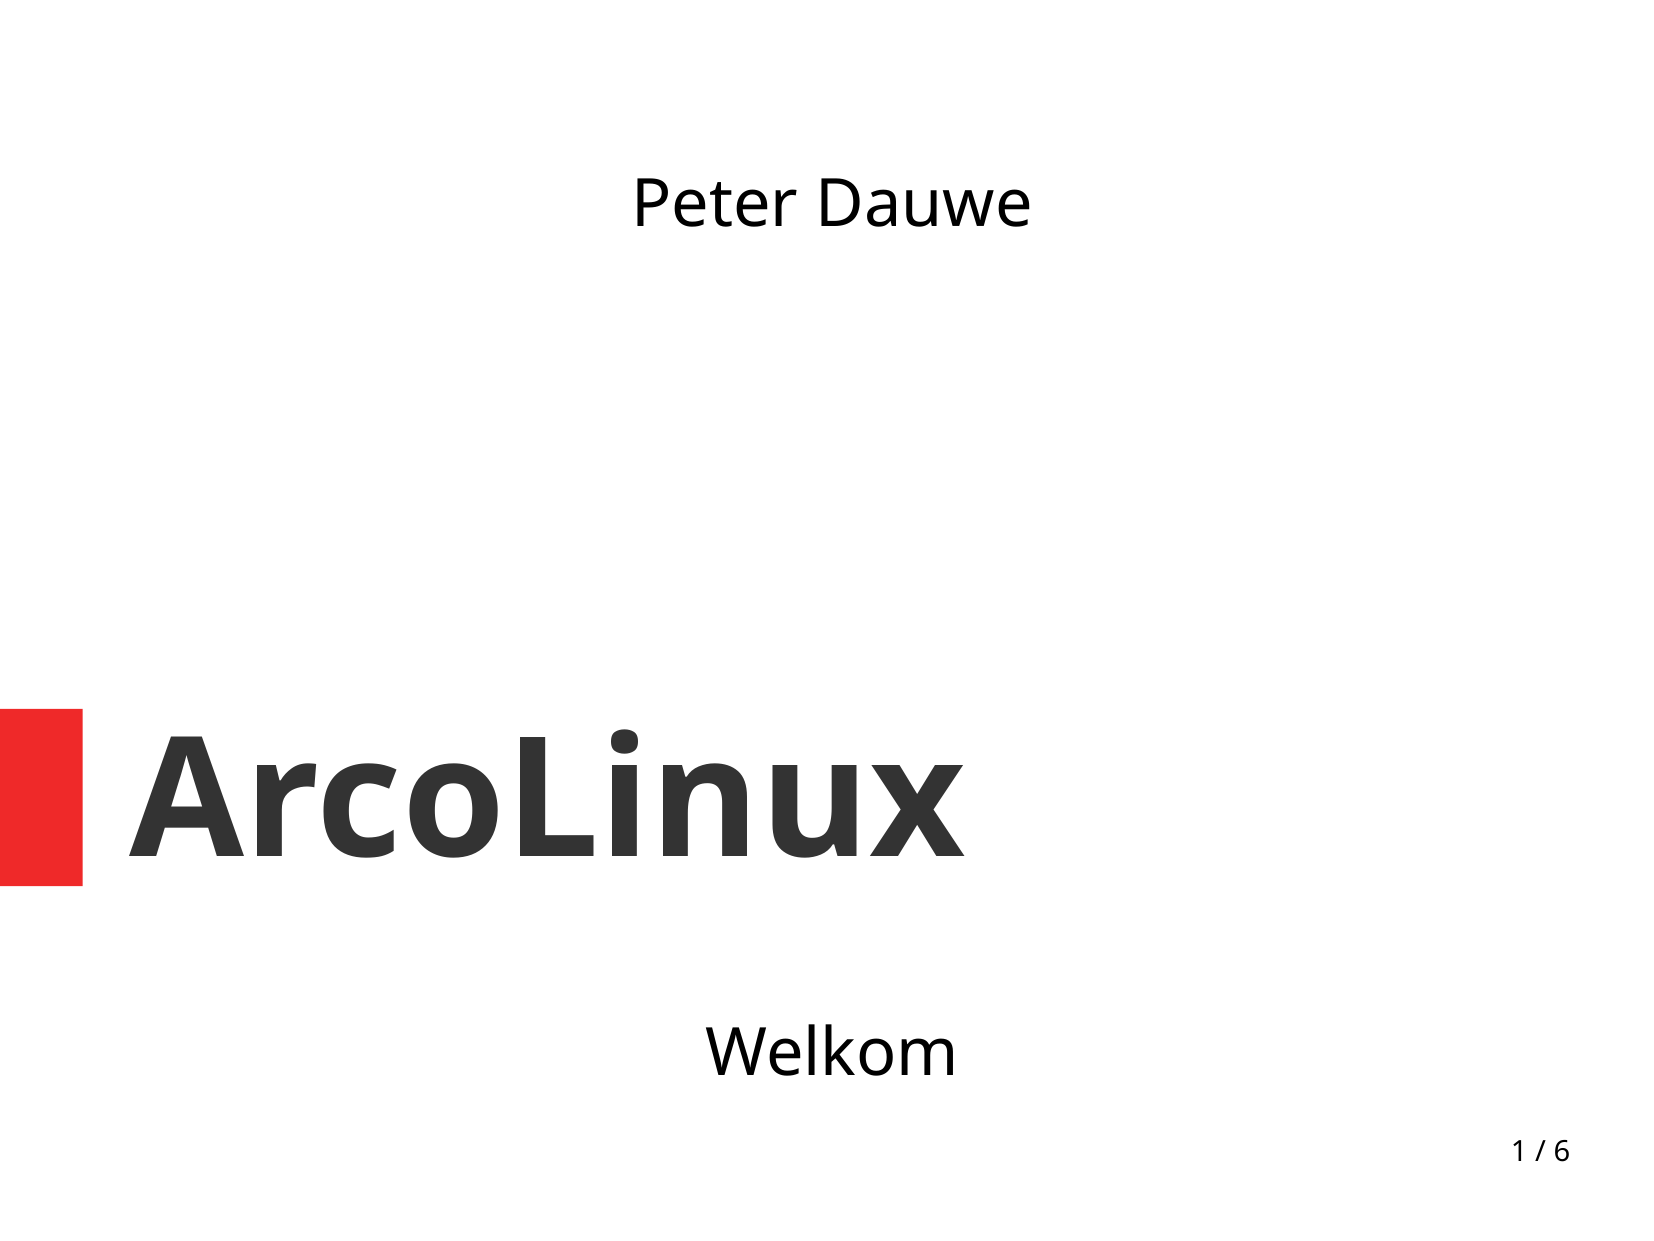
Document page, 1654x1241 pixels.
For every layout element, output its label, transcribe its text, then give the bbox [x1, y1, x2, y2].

title ArcoLinux [129, 673, 1535, 910]
text_box Peter Dauwe [129, 120, 1535, 282]
subtitle Welkom [129, 968, 1535, 1130]
